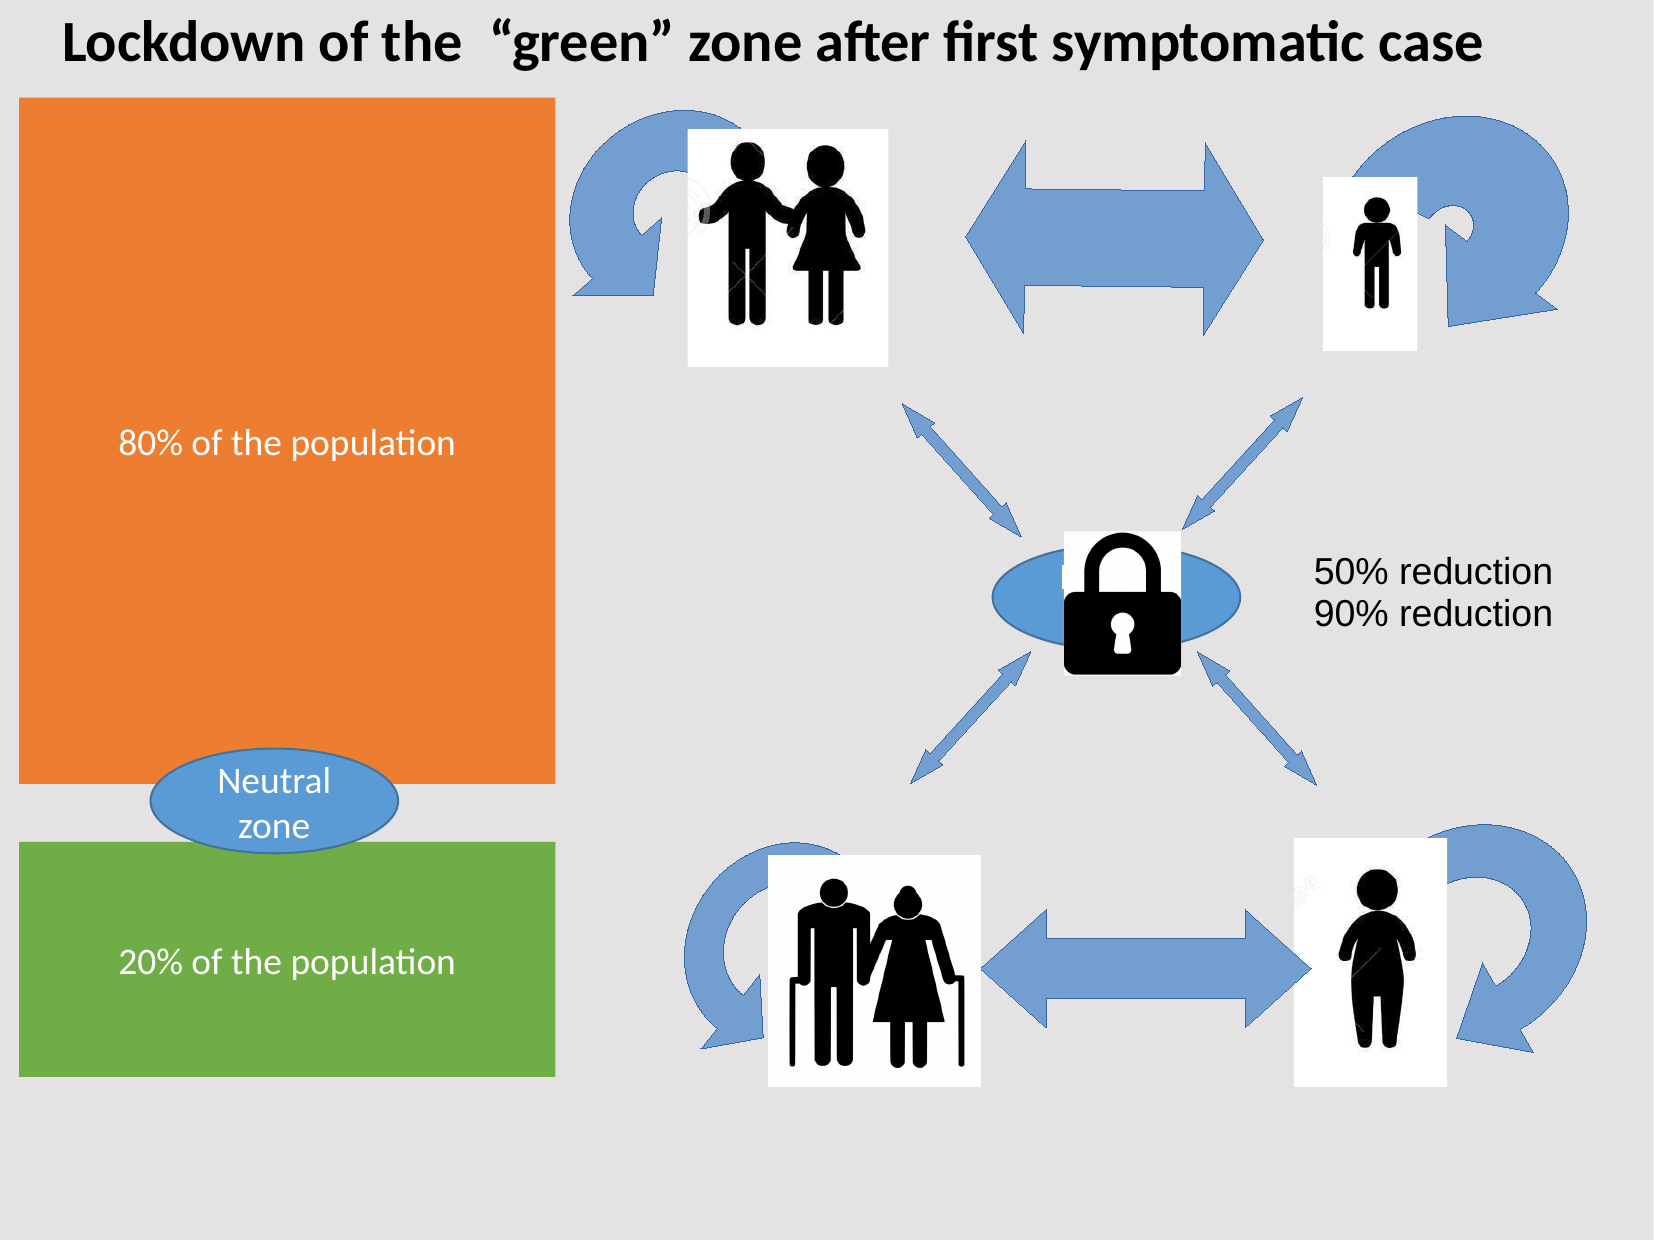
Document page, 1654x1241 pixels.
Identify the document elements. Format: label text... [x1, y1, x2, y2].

text_box Neutral zone [150, 748, 399, 854]
picture [1293, 838, 1448, 1087]
picture [1063, 531, 1182, 676]
text_box [965, 140, 1264, 336]
text_box Lockdown of the “green” zone after first symptomatic case [47, 10, 1560, 142]
text_box [910, 651, 1031, 784]
text_box [1427, 824, 1587, 1053]
picture [1322, 177, 1418, 351]
picture [768, 855, 981, 1087]
picture [687, 129, 889, 367]
text_box 20% of the population [19, 841, 556, 1077]
text_box Neutral zone [992, 550, 1063, 645]
text_box Neutral zone [1182, 552, 1241, 642]
text_box [981, 909, 1312, 1028]
text_box [902, 403, 1022, 537]
text_box [569, 110, 742, 296]
text_box [1182, 397, 1303, 530]
text_box 80% of the population [19, 97, 556, 784]
text_box [1352, 116, 1569, 327]
text_box [1197, 651, 1317, 786]
text_box [684, 842, 841, 1049]
text_box 50% reduction 90% reduction [1299, 543, 1568, 643]
